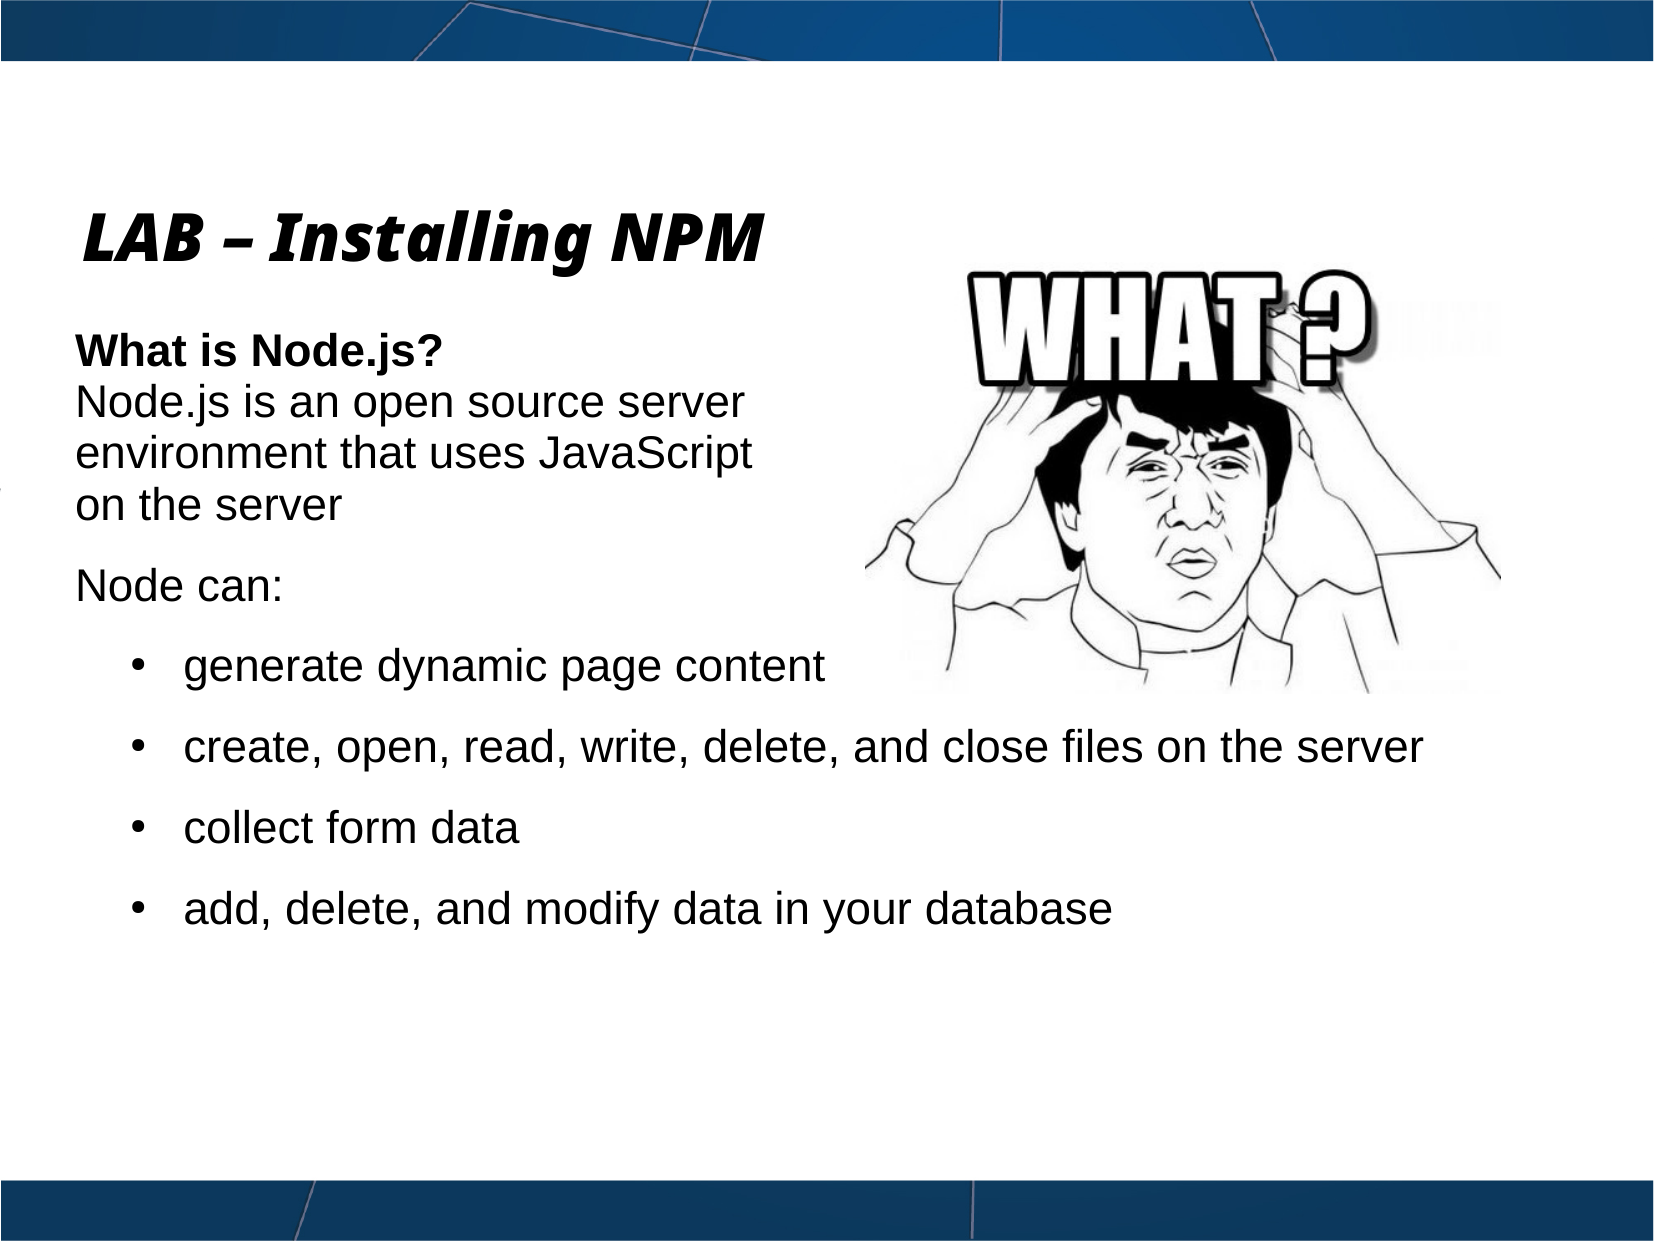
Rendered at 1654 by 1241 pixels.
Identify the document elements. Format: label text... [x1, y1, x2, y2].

title LAB – Installing NPM [82, 139, 1571, 332]
picture [0, 0, 1654, 1241]
list What is Node.js? Node.js is an open source server environment that uses JavaScript on the server Node can: generate dynamic page content create, open, read, write, delete, and close files on the server collect form data add, delete, and modify data in your database [75, 324, 1538, 1096]
